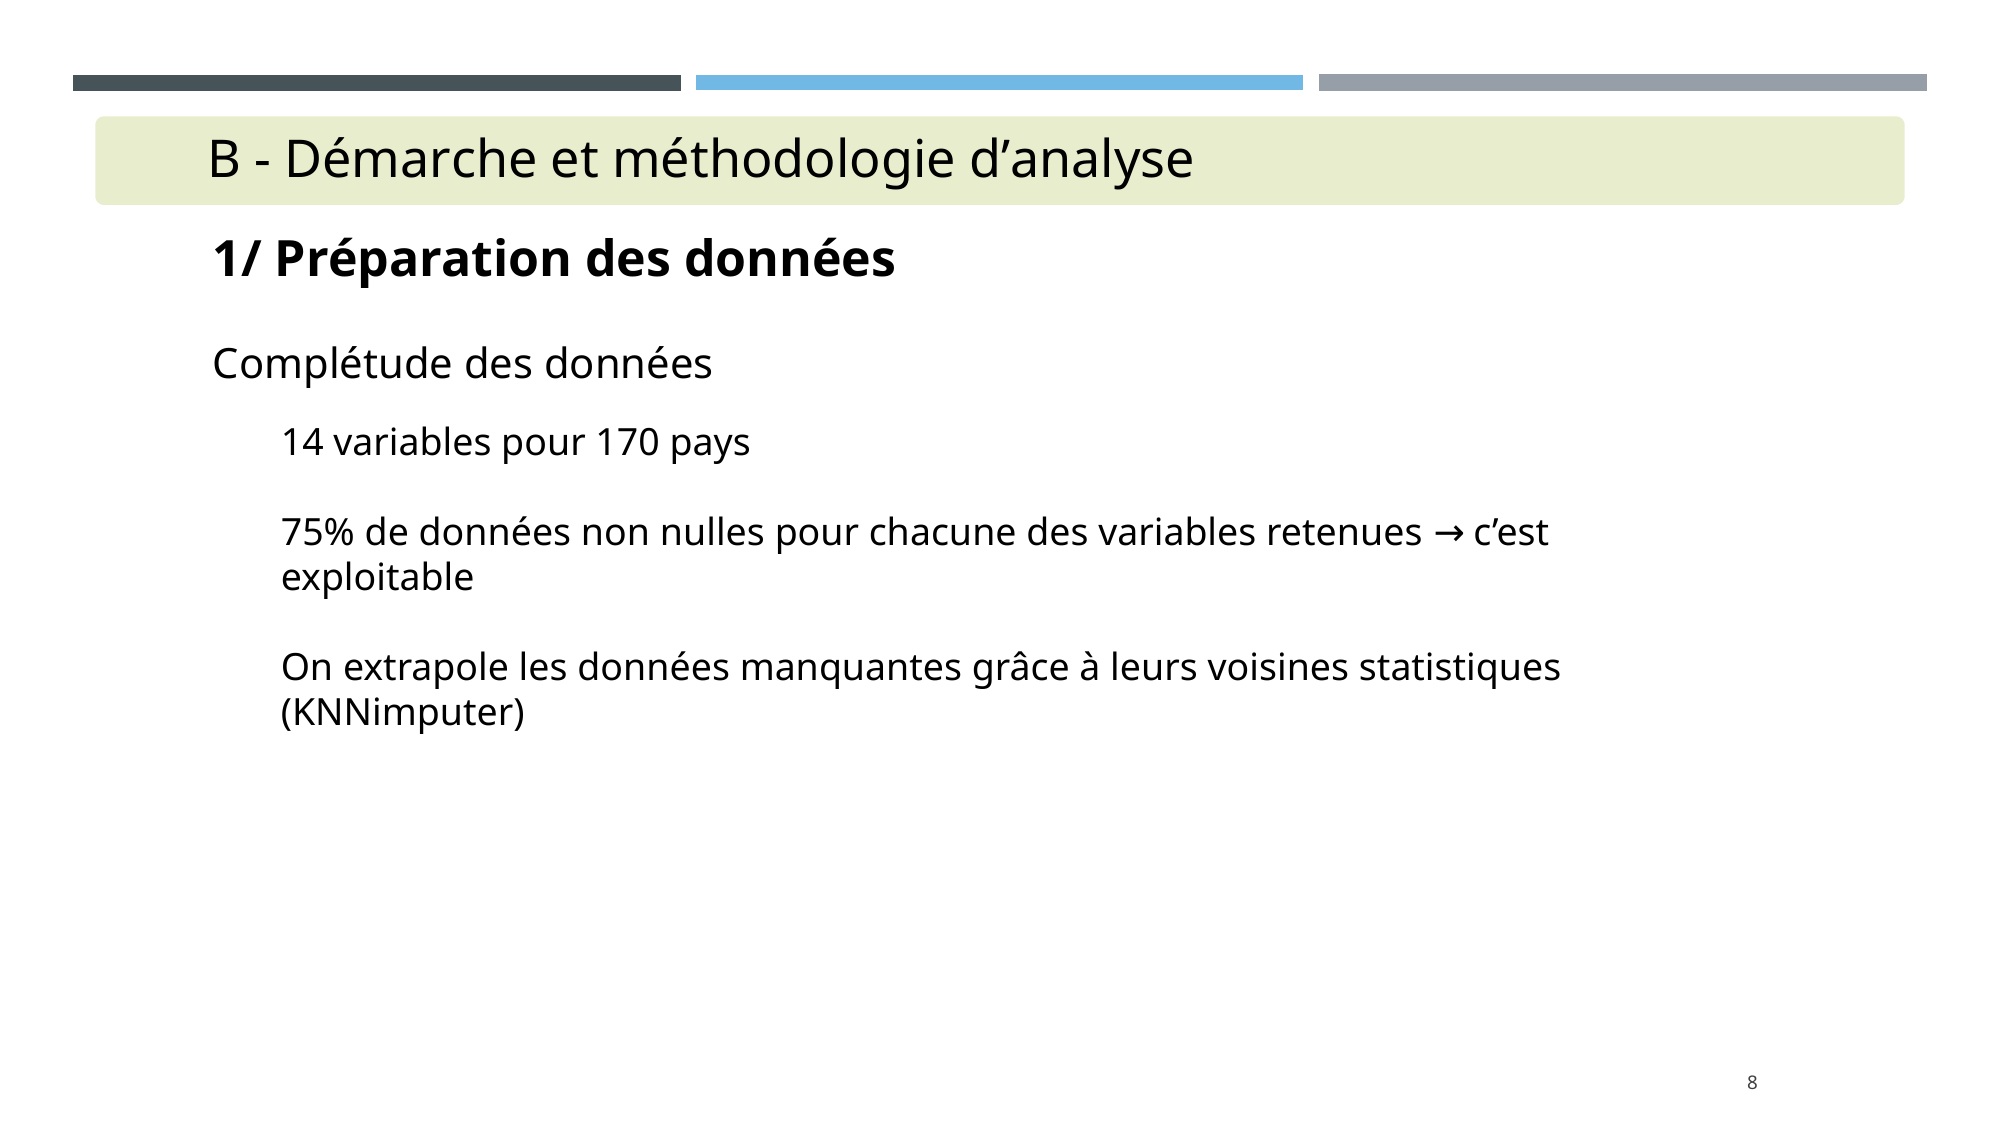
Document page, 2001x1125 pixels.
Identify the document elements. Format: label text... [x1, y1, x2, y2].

text_box 14 variables pour 170 pays 75% de données non nulles pour chacune des variables retenues → c’est exploitable On extrapole les données manquantes grâce à leurs voisines statistiques (KNNimputer) [265, 410, 1735, 699]
text_box 1/ Préparation des données Complétude des données [197, 219, 1848, 397]
text_box [1732, 1053, 1905, 1114]
text_box B - Démarche et méthodologie d’analyse [197, 116, 1905, 205]
text_box [95, 116, 197, 205]
